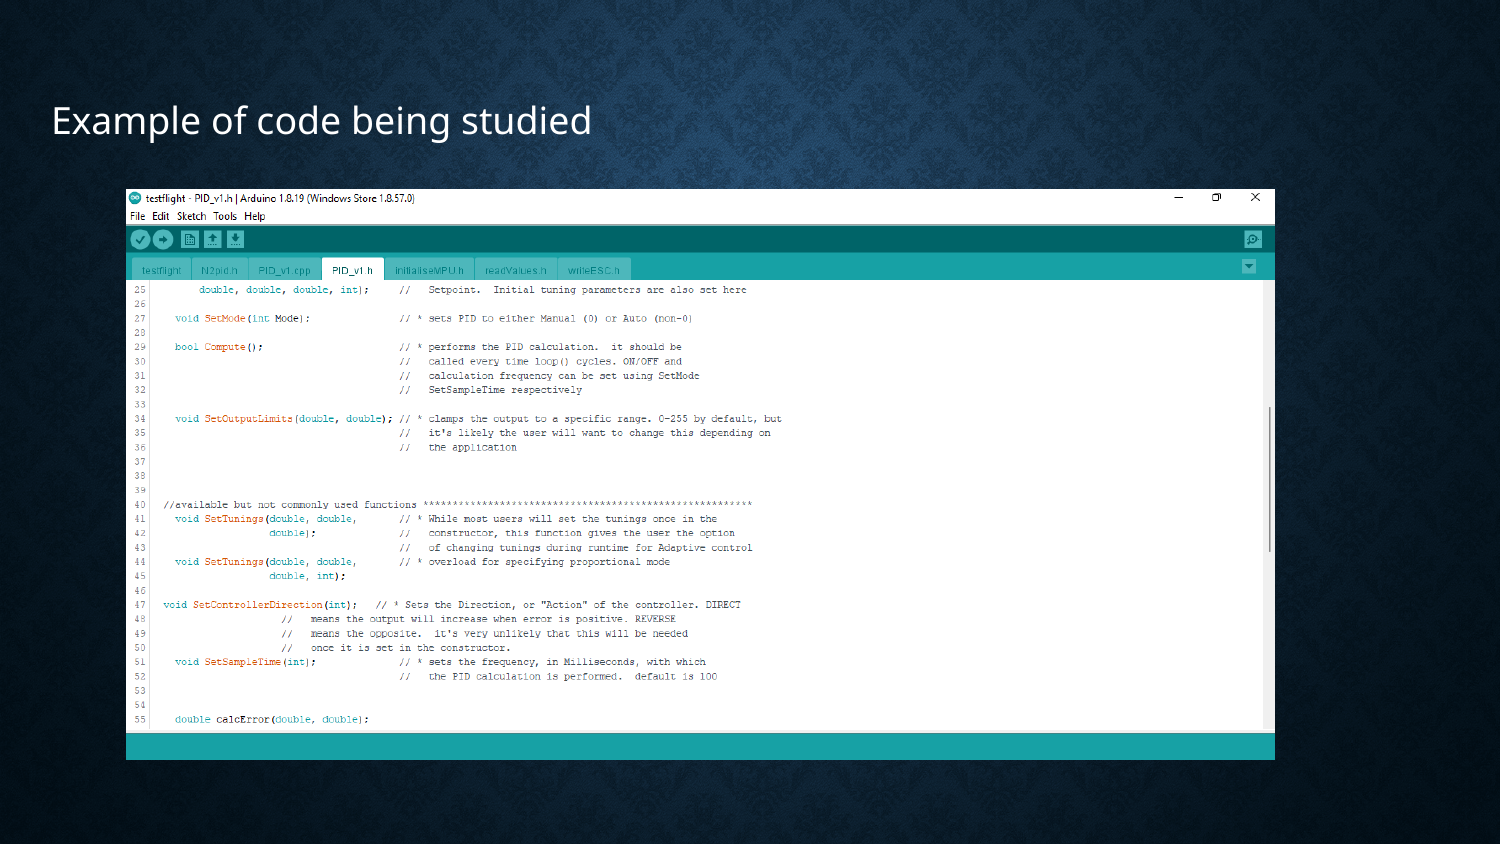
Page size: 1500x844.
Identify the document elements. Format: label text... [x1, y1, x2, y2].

title Example of code being studied [51, 72, 1449, 167]
picture [0, 0, 1500, 844]
